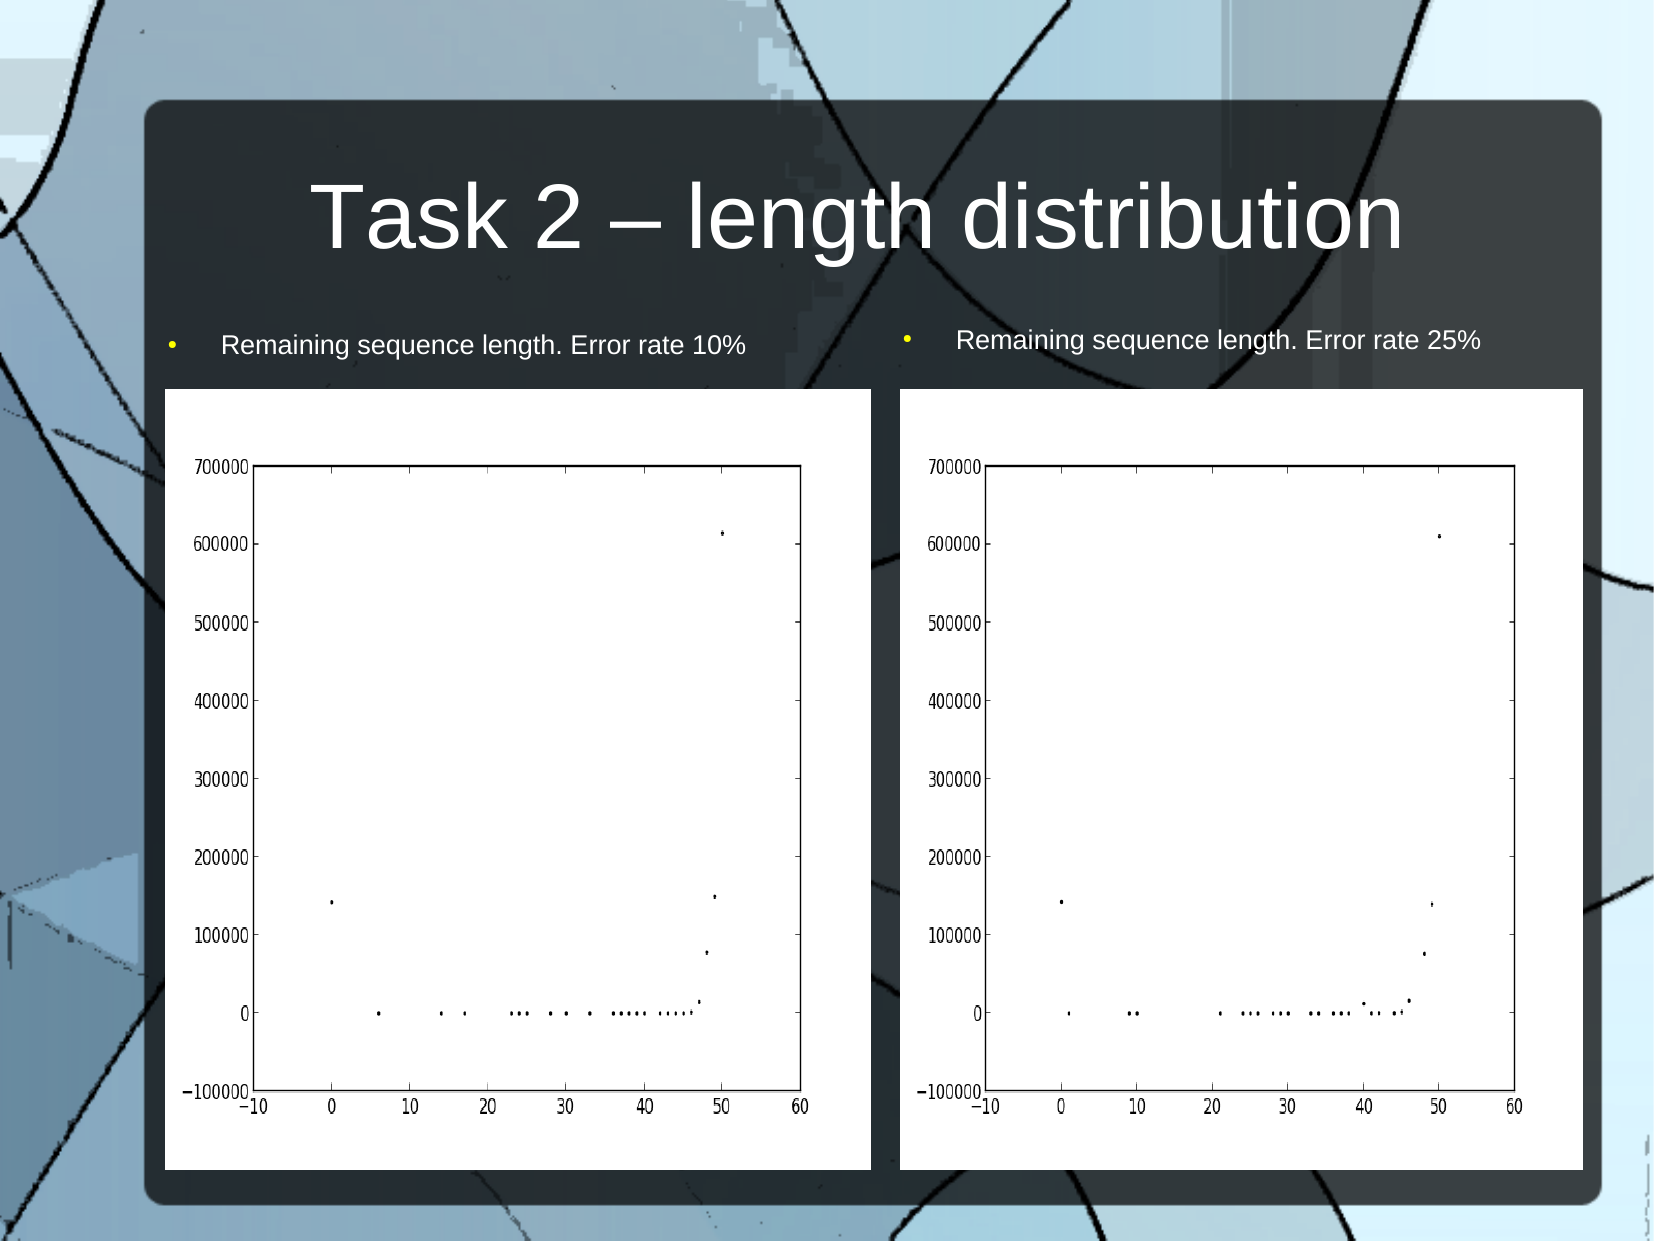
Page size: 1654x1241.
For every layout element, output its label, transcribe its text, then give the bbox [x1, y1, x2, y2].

title Task 2 – length distribution [159, 108, 1583, 325]
list Remaining sequence length. Error rate 10% [150, 330, 856, 1066]
list Remaining sequence length. Error rate 25% [885, 324, 1591, 1060]
picture [0, 0, 1654, 1241]
